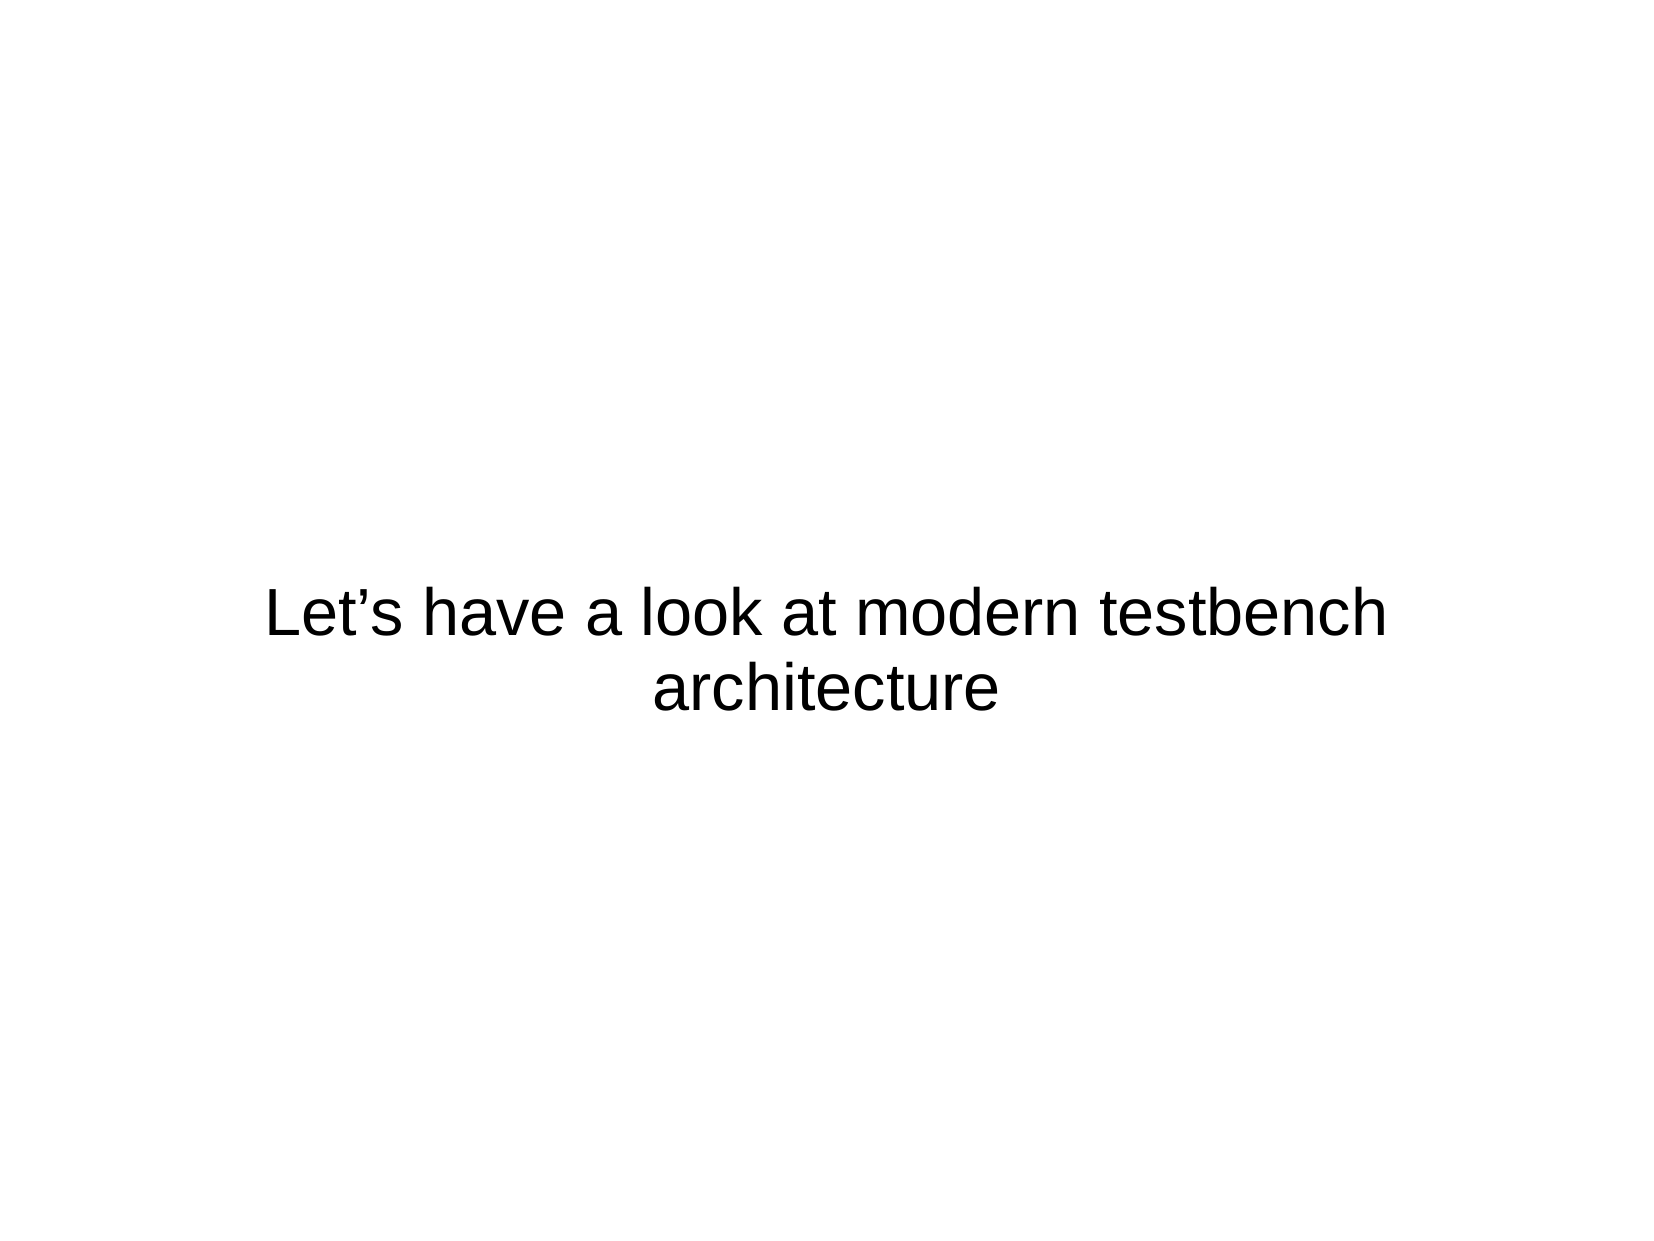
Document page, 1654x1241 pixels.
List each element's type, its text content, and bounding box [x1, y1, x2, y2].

subtitle Let’s have a look at modern testbench architecture [82, 290, 1571, 1010]
